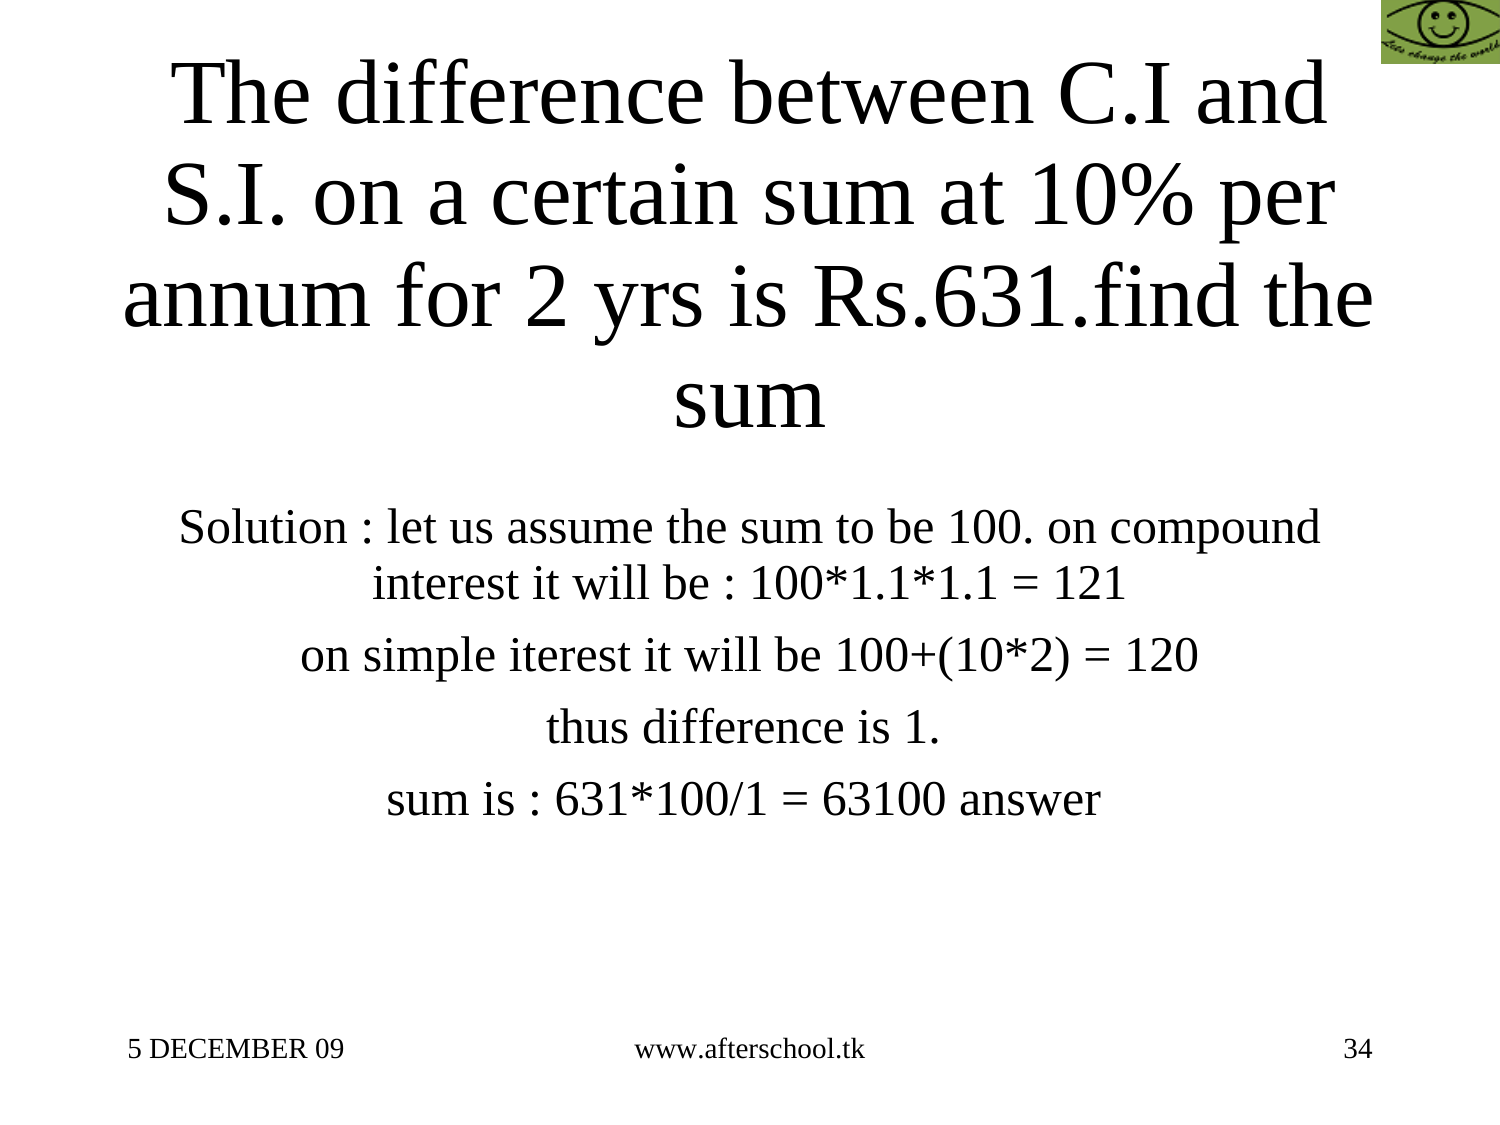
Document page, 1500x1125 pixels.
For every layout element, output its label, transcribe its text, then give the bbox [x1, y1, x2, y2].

subtitle Solution : let us assume the sum to be 100. on compound interest it will be : 100*1.1*1.1 = 121 on simple iterest it will be 100+(10*2) = 120 thus difference is 1. sum is : 631*100/1 = 63100 answer [112, 332, 1388, 993]
title The difference between C.I and S.I. on a certain sum at 10% per annum for 2 yrs is Rs.631.find the sum [112, 0, 1388, 332]
picture [1388, 0, 1500, 64]
